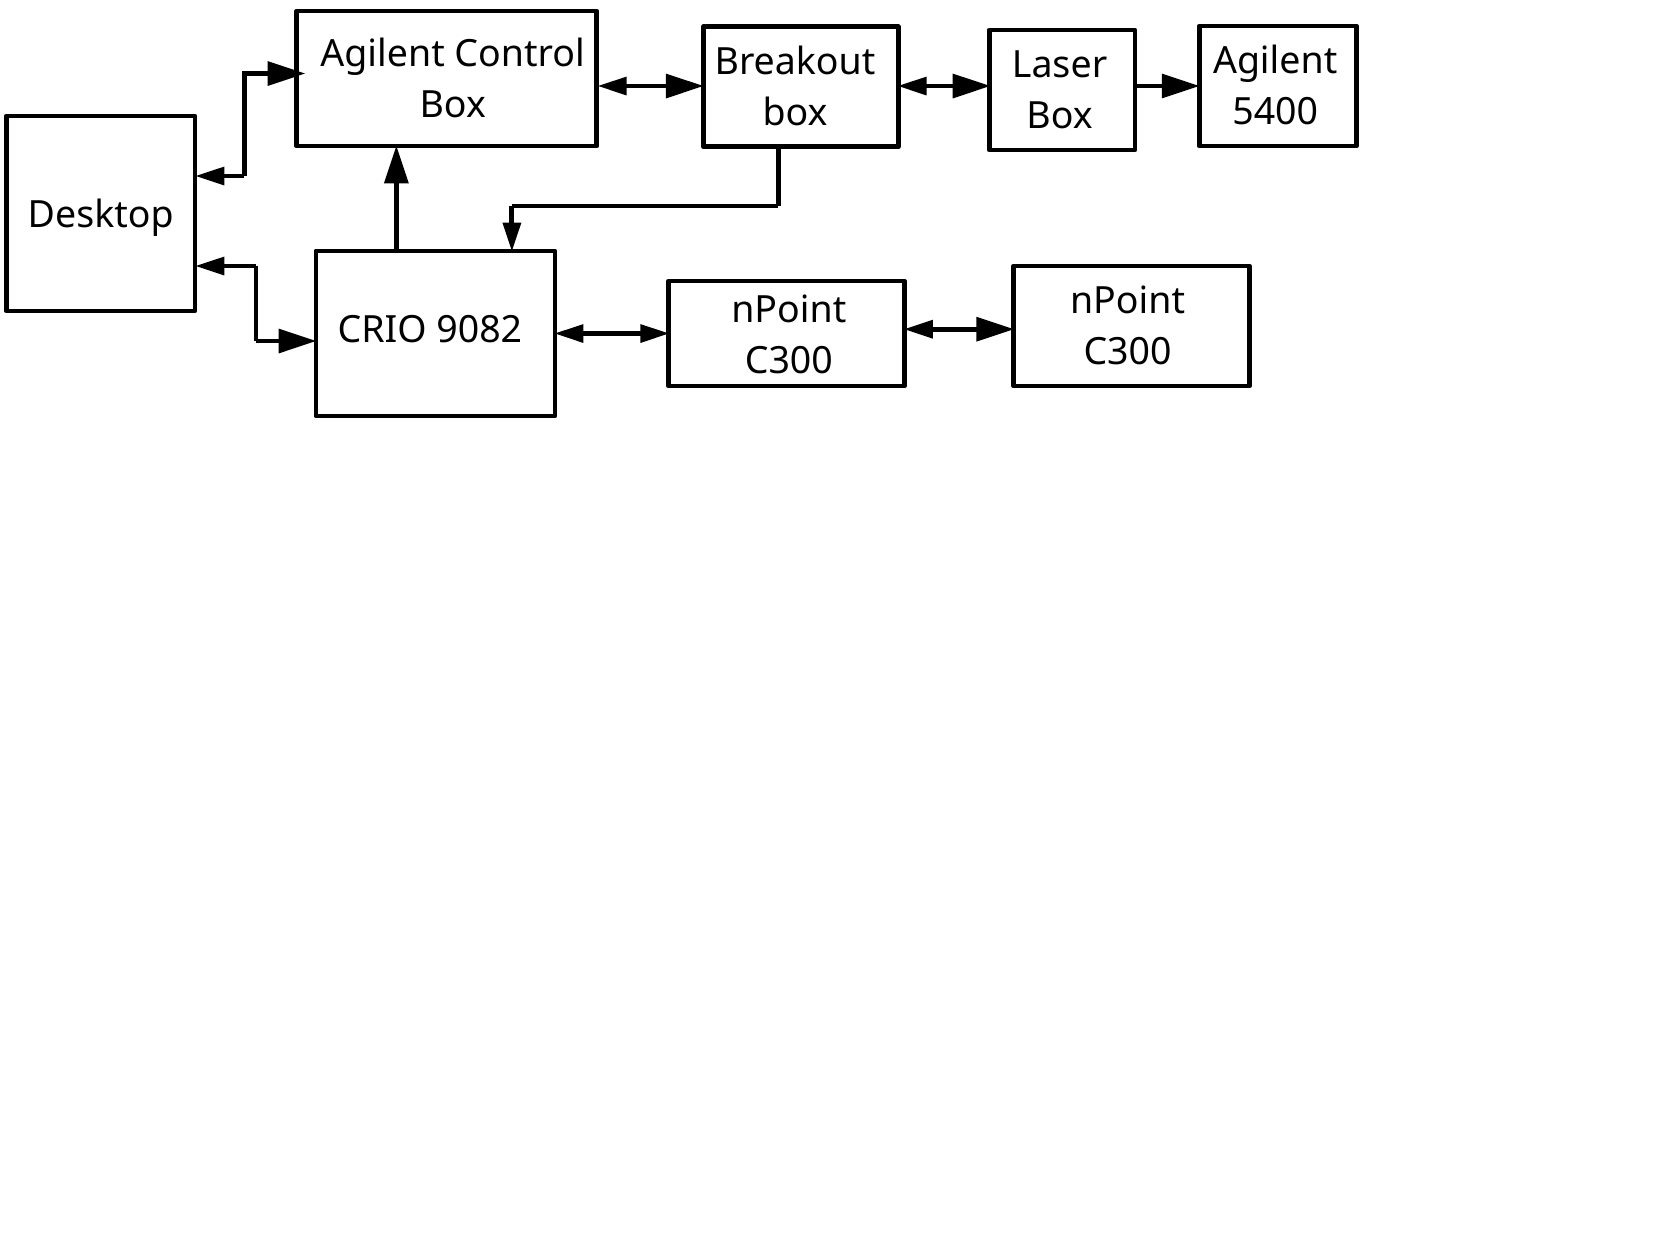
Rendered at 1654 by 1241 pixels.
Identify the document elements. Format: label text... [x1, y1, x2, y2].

text_box CRIO 9082 [322, 294, 556, 361]
text_box [888, 280, 905, 386]
text_box [989, 30, 1135, 151]
text_box Agilent Control Box [300, 19, 606, 136]
text_box Desktop [6, 115, 196, 311]
text_box [296, 10, 597, 71]
text_box [315, 250, 556, 416]
text_box [1013, 265, 1250, 386]
text_box nPoint C300 [1028, 265, 1227, 382]
text_box nPoint C300 [690, 275, 888, 392]
text_box Laser Box [997, 30, 1127, 146]
text_box Breakout box [690, 26, 901, 143]
text_box [296, 76, 597, 146]
text_box [668, 280, 690, 386]
text_box [1199, 142, 1357, 146]
text_box [703, 143, 899, 147]
text_box Agilent 5400 [1176, 25, 1375, 142]
